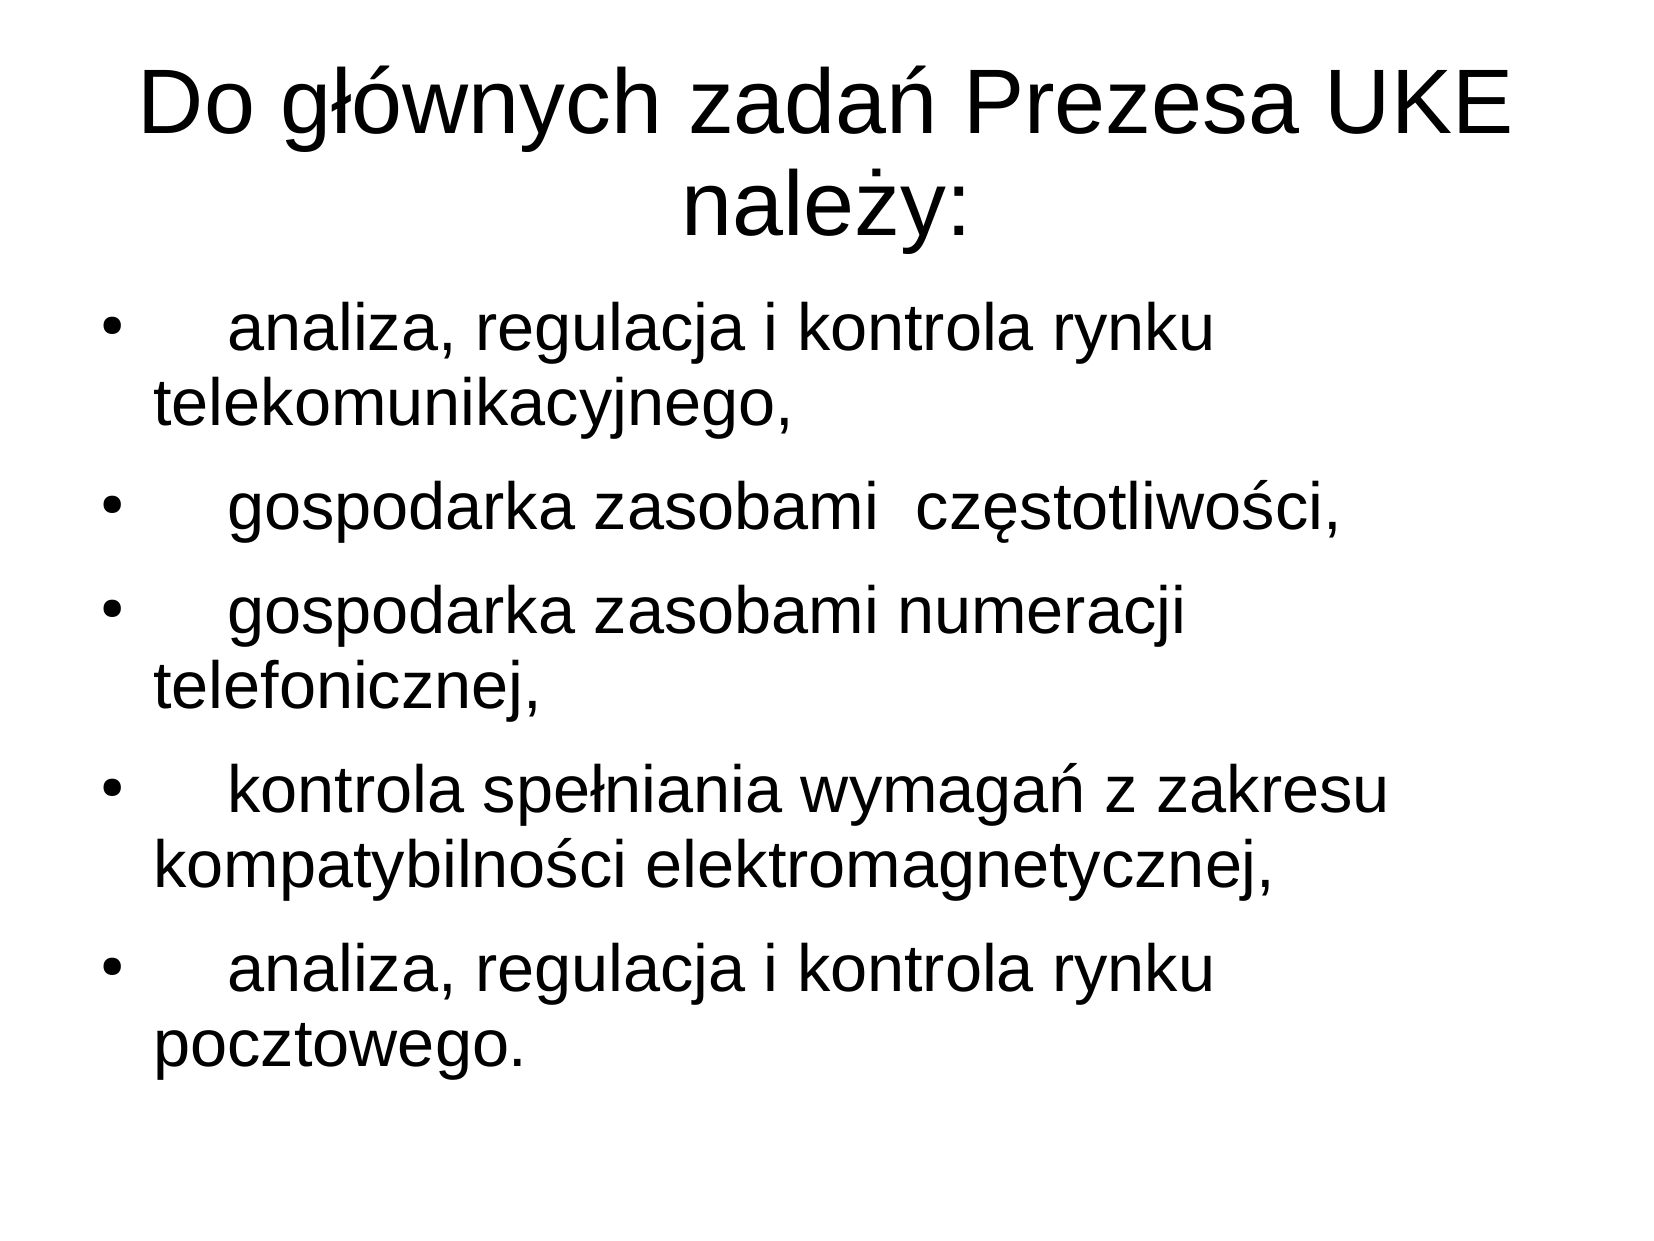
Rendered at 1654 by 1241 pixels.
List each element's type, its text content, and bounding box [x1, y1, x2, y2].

title Do głównych zadań Prezesa UKE należy: [82, 49, 1571, 257]
list analiza, regulacja i kontrola rynku telekomunikacyjnego, gospodarka zasobami częstotliwości, gospodarka zasobami numeracji telefonicznej, kontrola spełniania wymagań z zakresu kompatybilności elektromagnetycznej, analiza, regulacja i kontrola rynku pocztowego. [82, 290, 1571, 1180]
